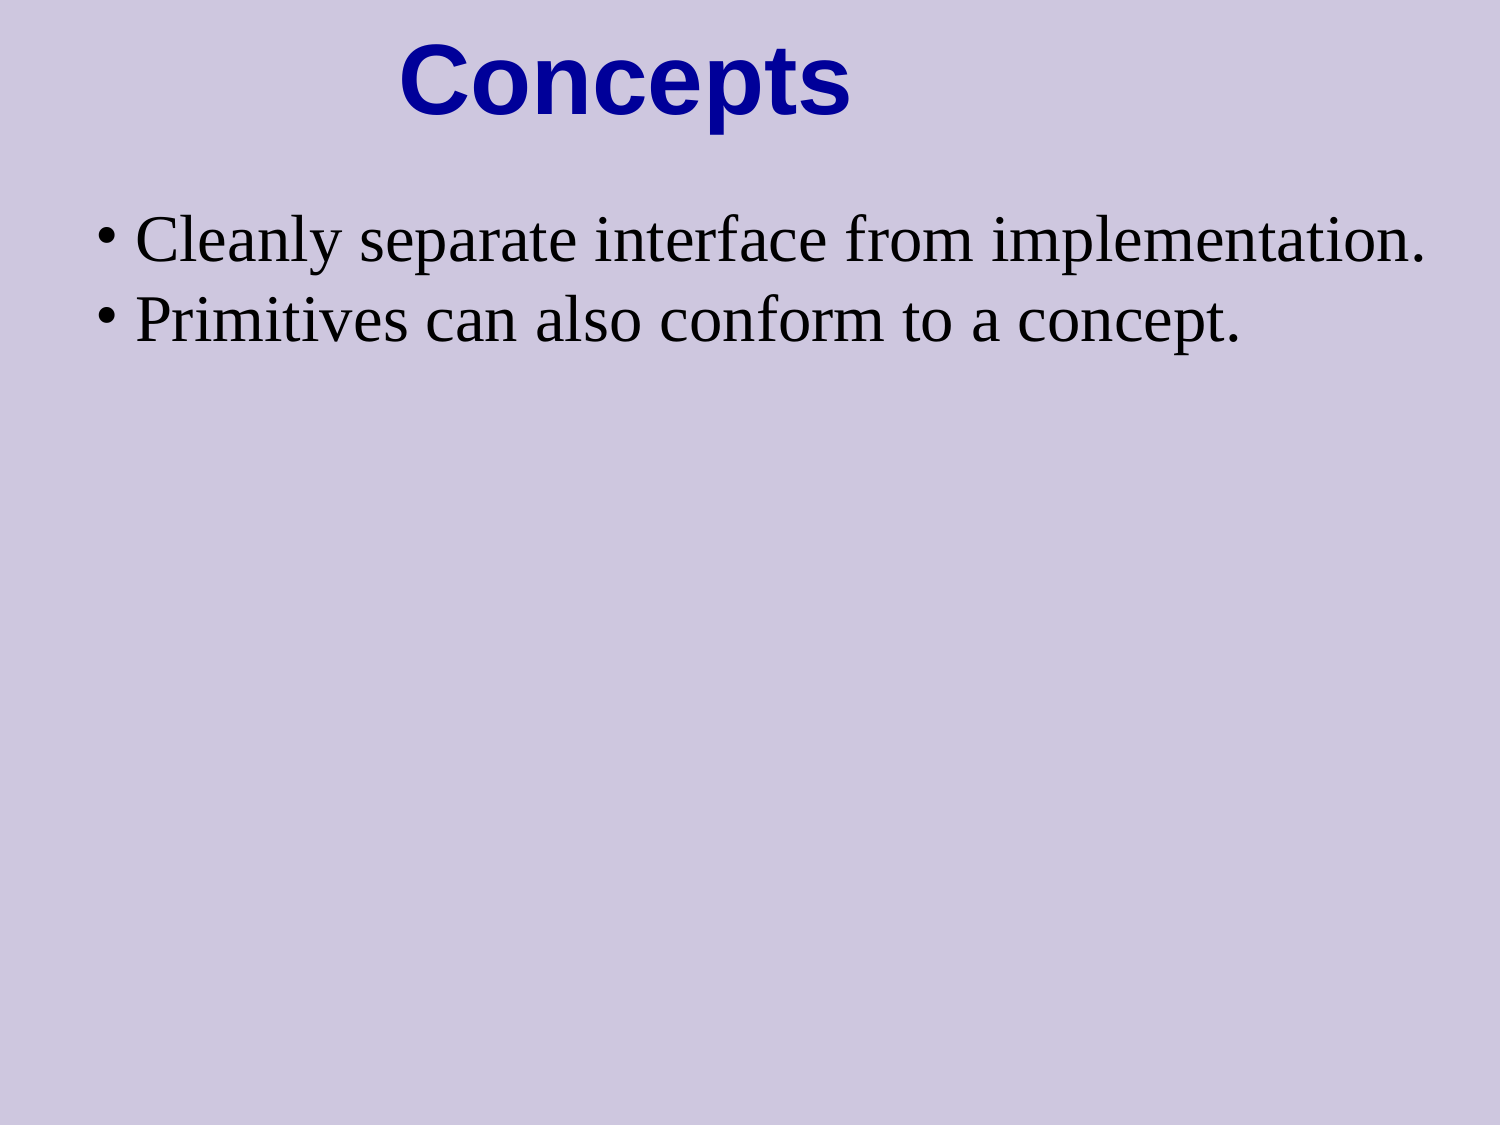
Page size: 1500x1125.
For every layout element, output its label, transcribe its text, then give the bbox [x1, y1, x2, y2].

text_box Cleanly separate interface from implementation. Primitives can also conform to a concept. [79, 187, 1446, 783]
title Concepts [335, 0, 916, 177]
